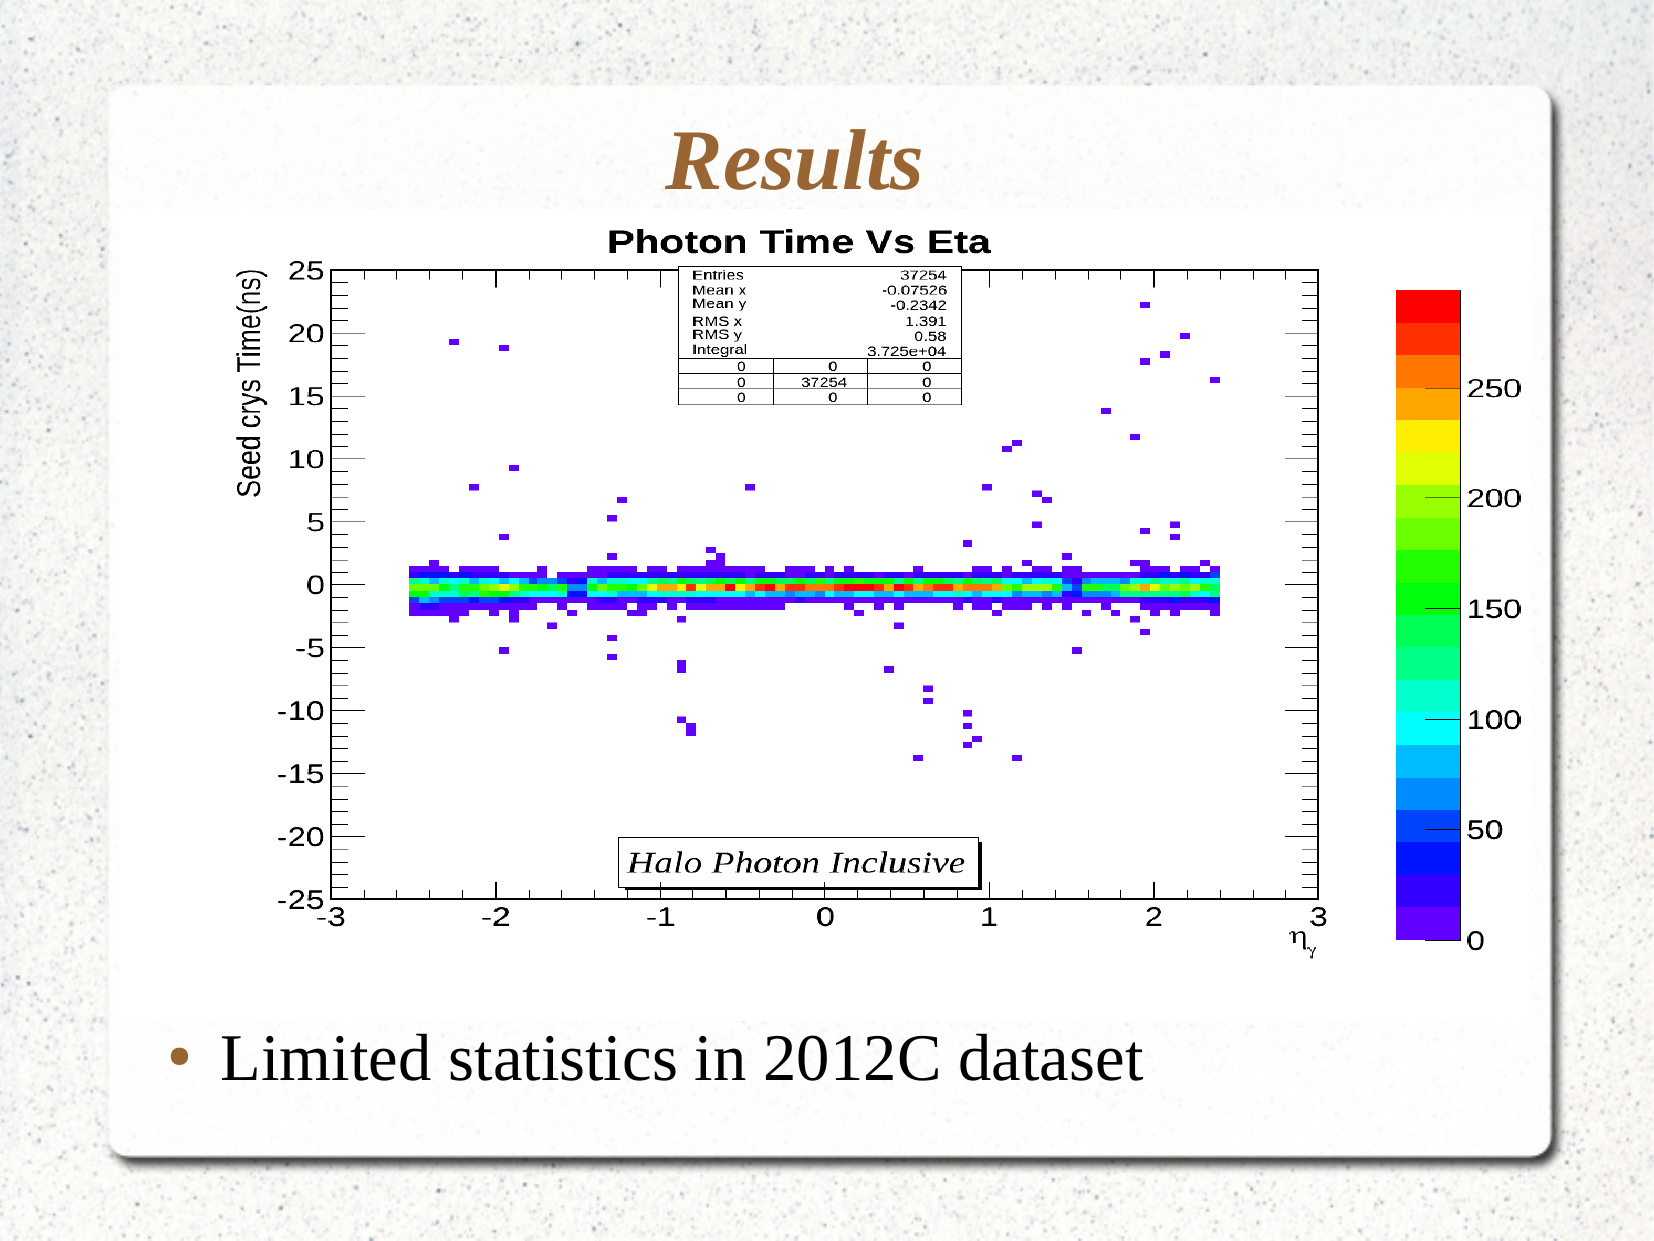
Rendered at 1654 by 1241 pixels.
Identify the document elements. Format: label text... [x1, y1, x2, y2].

picture [0, 0, 1654, 1241]
list Limited statistics in 2012C dataset [150, 1021, 1479, 1096]
title Results [360, 96, 1231, 209]
